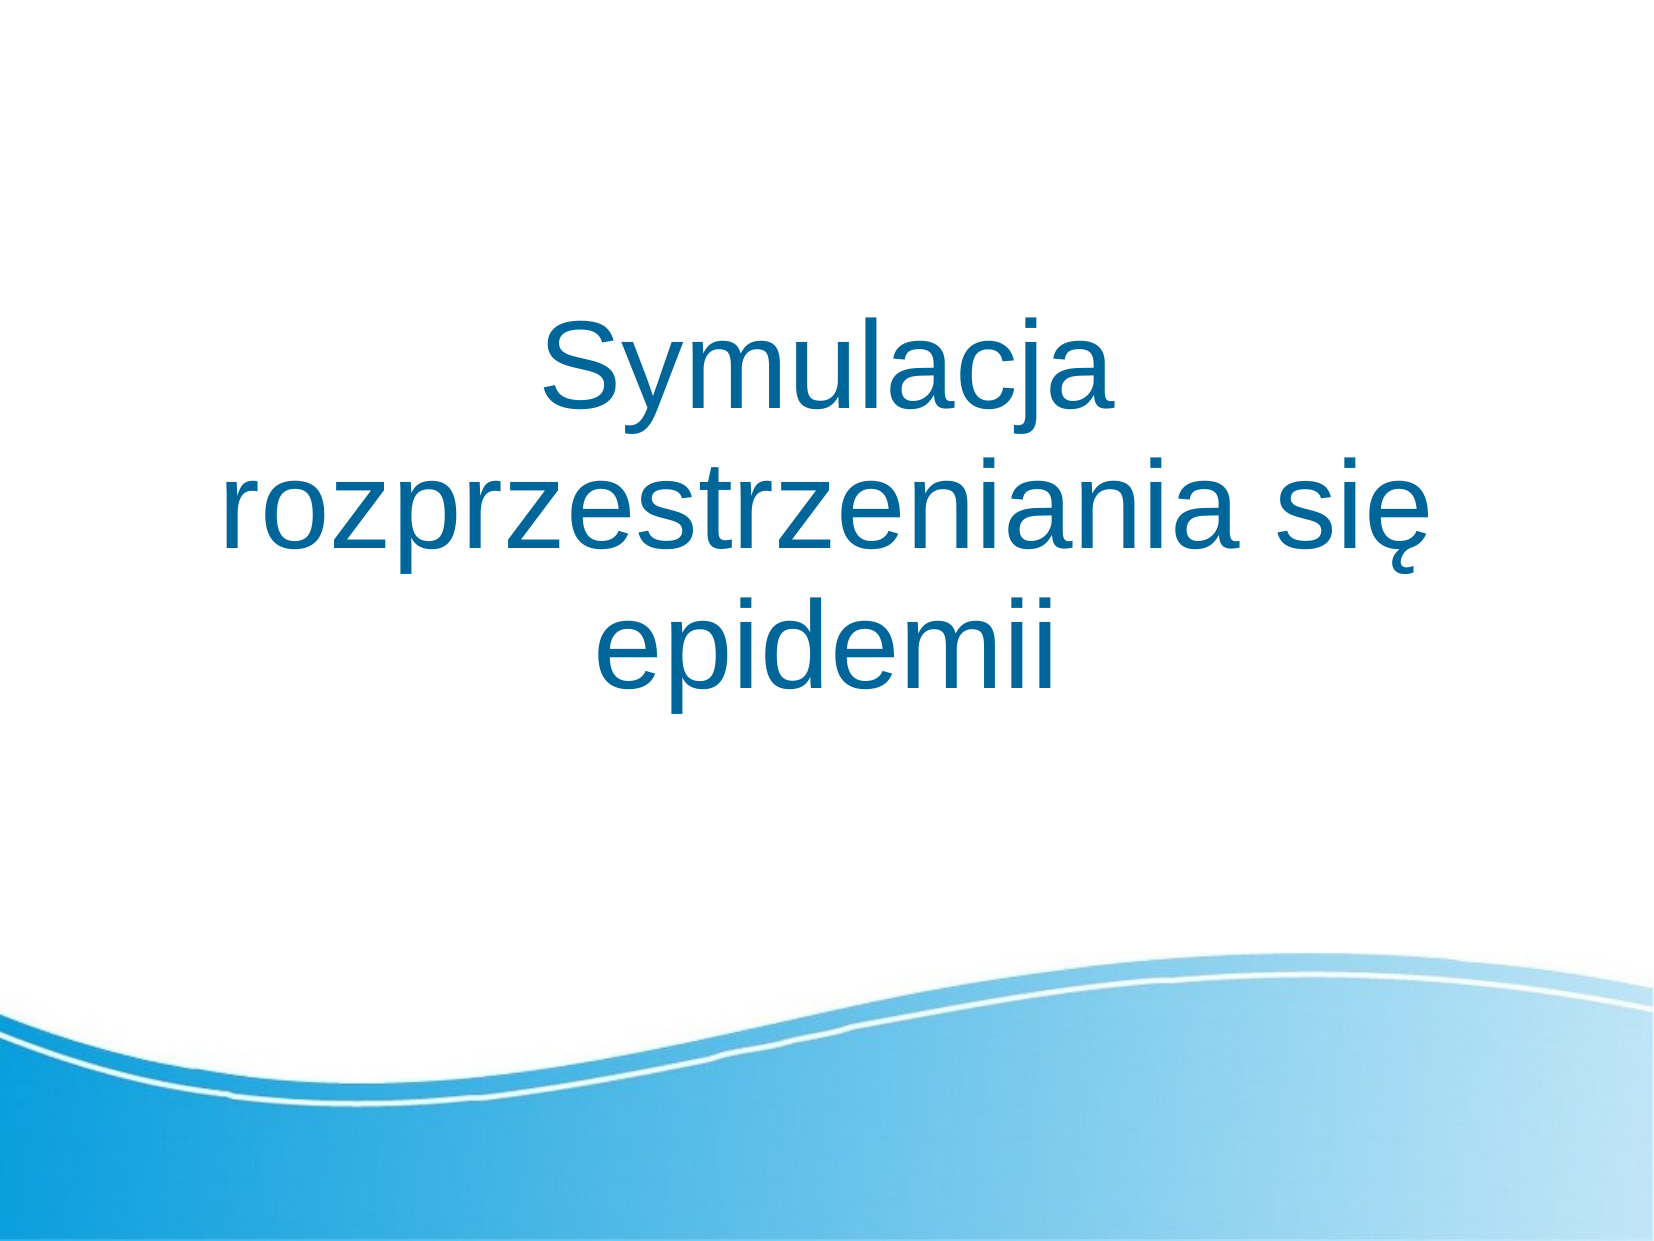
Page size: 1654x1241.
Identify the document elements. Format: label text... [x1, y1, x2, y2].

title Symulacja rozprzestrzeniania się epidemii [35, 265, 1619, 745]
picture [0, 952, 1654, 1241]
